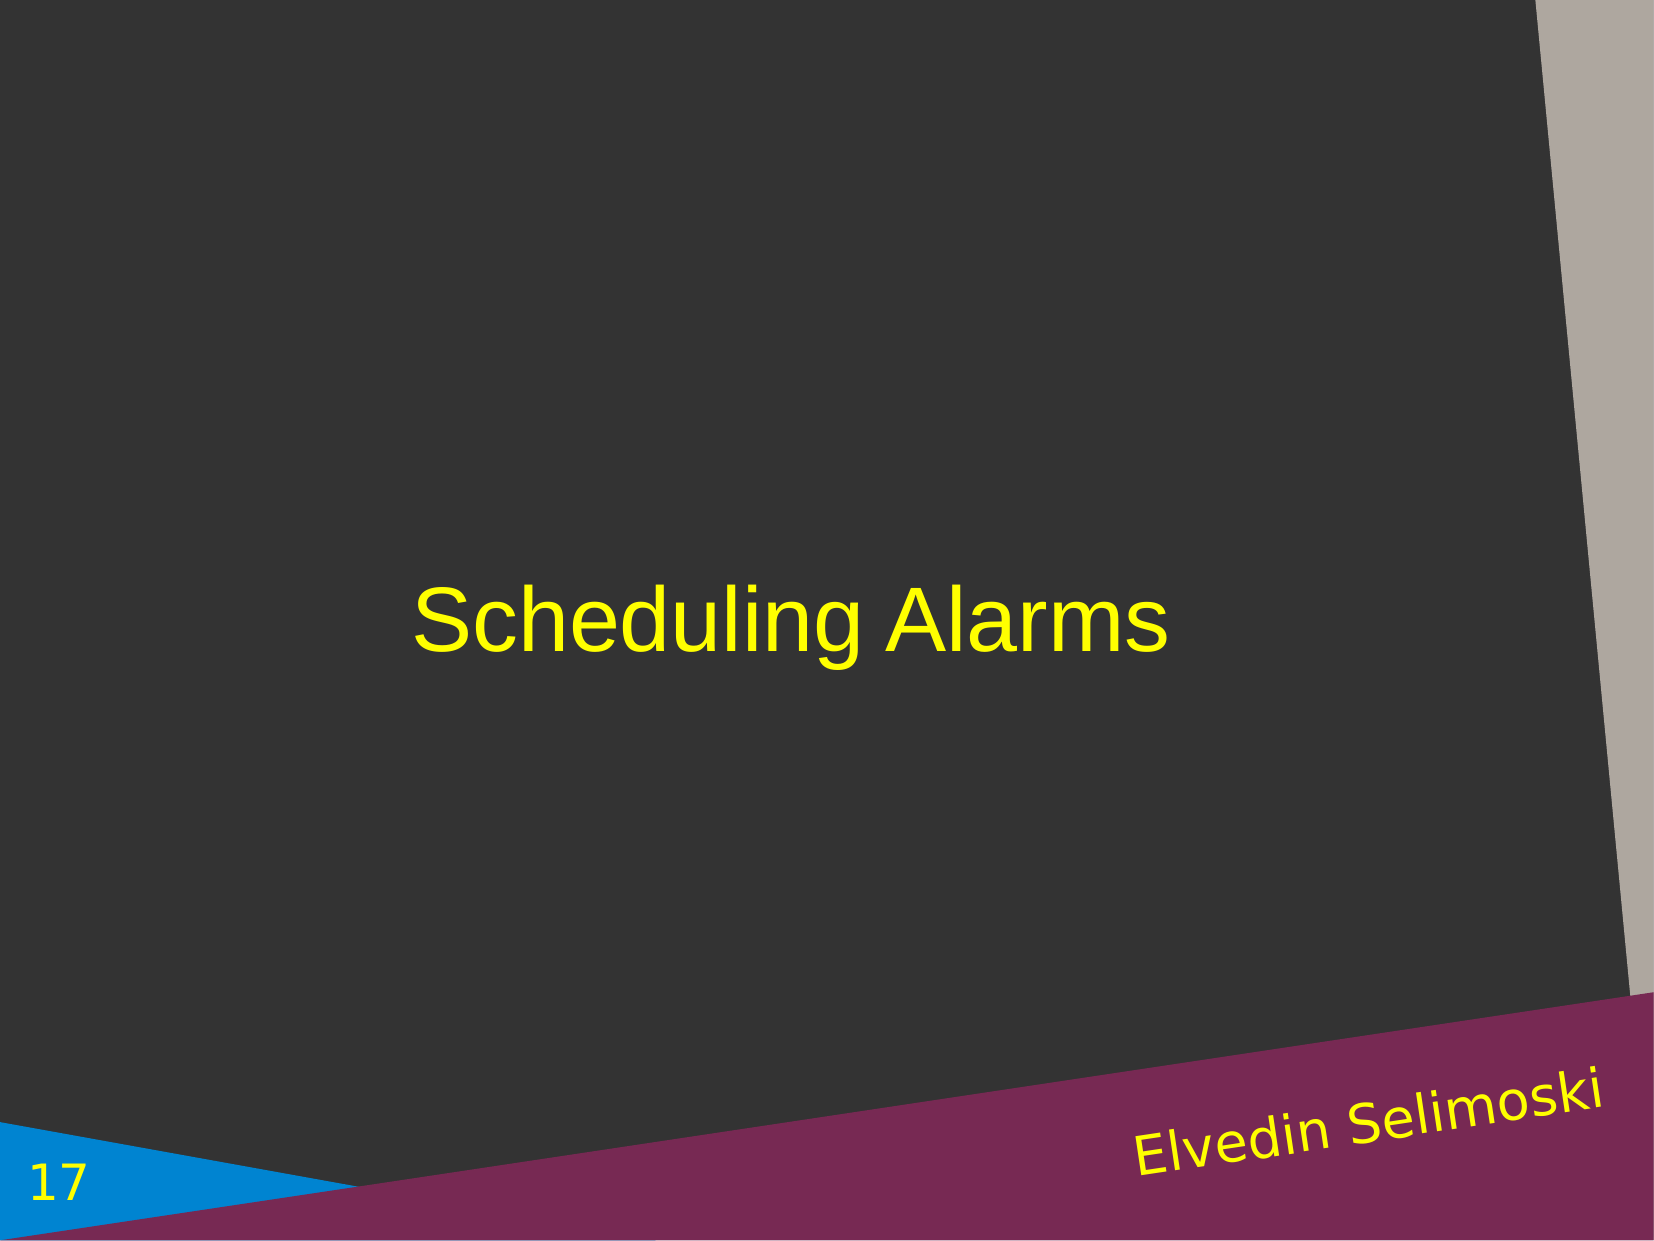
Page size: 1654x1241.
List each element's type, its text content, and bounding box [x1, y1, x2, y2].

title Scheduling Alarms [47, 407, 1536, 833]
text_box Elvedin Selimoski [1052, 1015, 1629, 1239]
